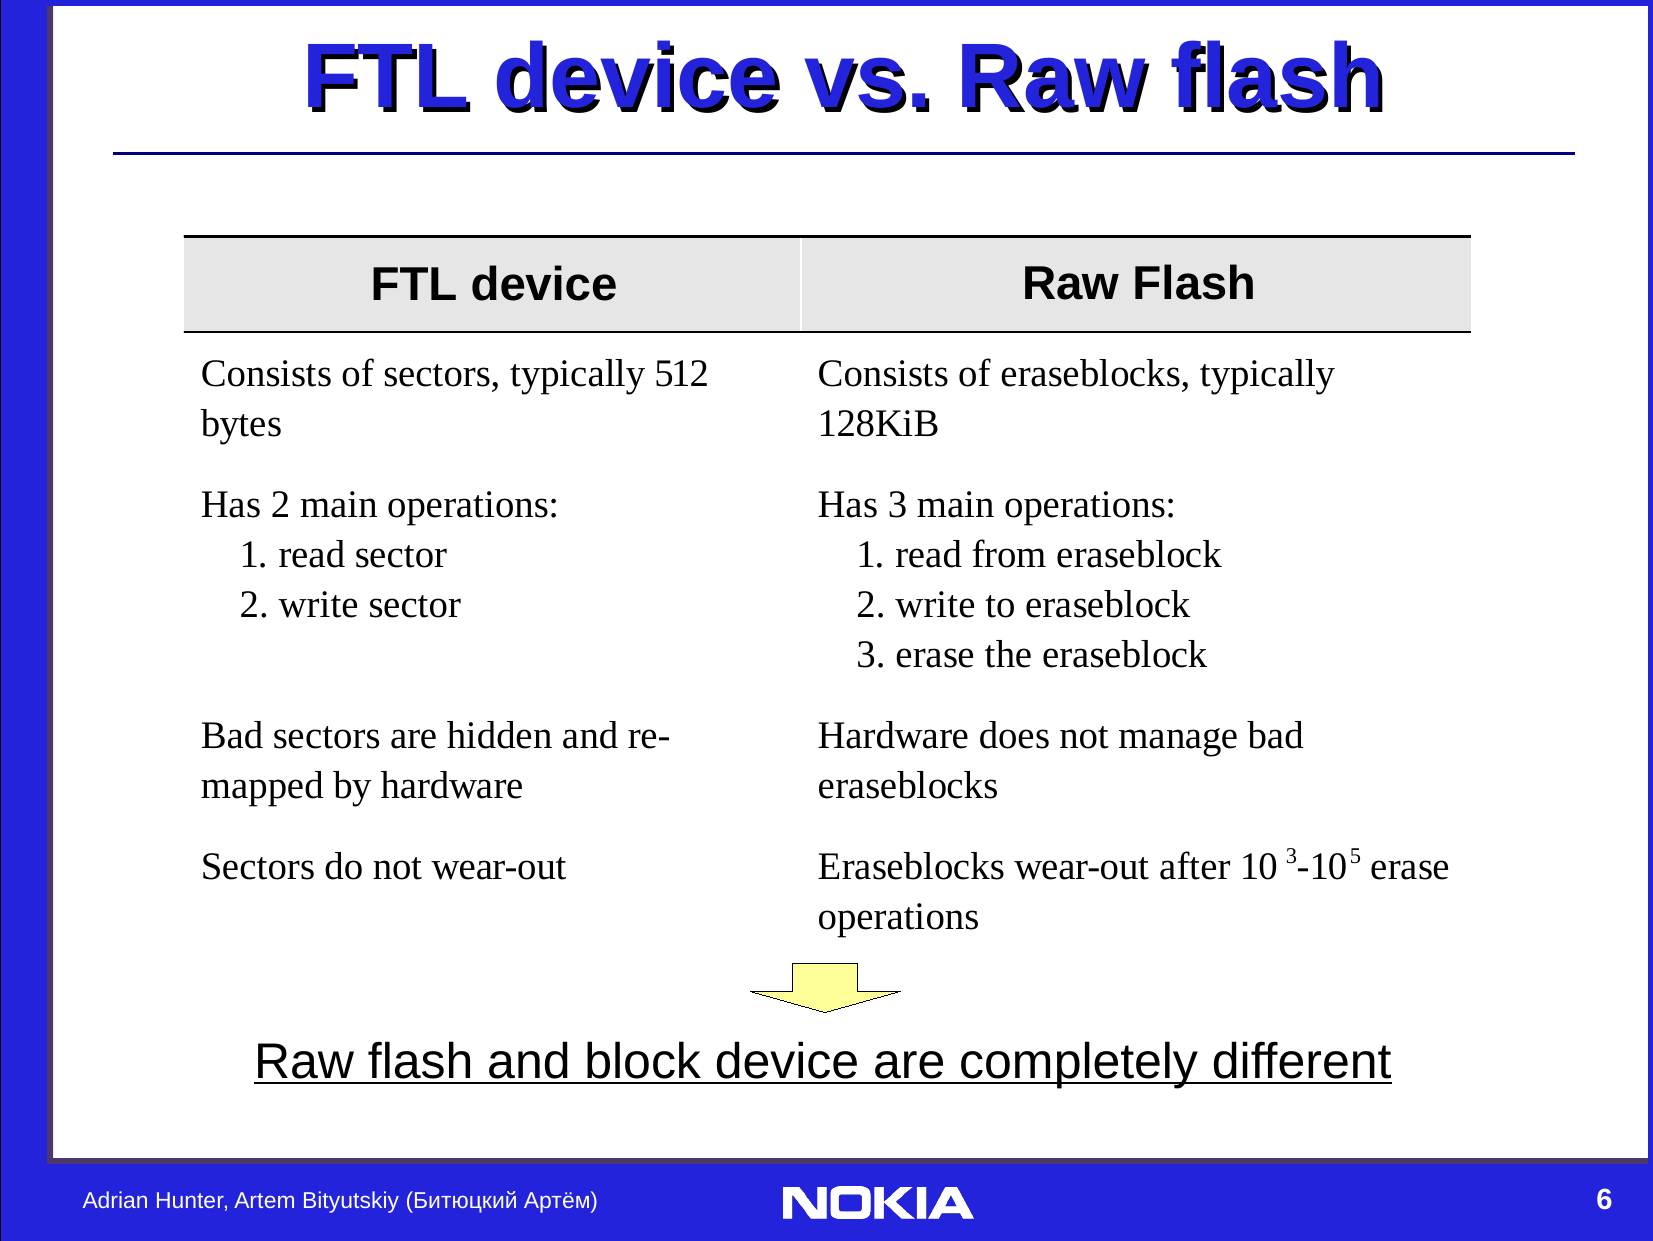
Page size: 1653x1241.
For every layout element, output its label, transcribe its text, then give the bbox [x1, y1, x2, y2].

text_box [750, 963, 901, 1013]
chart [183, 235, 1476, 945]
picture [783, 1186, 974, 1219]
title FTL device vs. Raw flash [100, 2, 1588, 151]
text_box Raw flash and block device are completely different [239, 1026, 1407, 1097]
